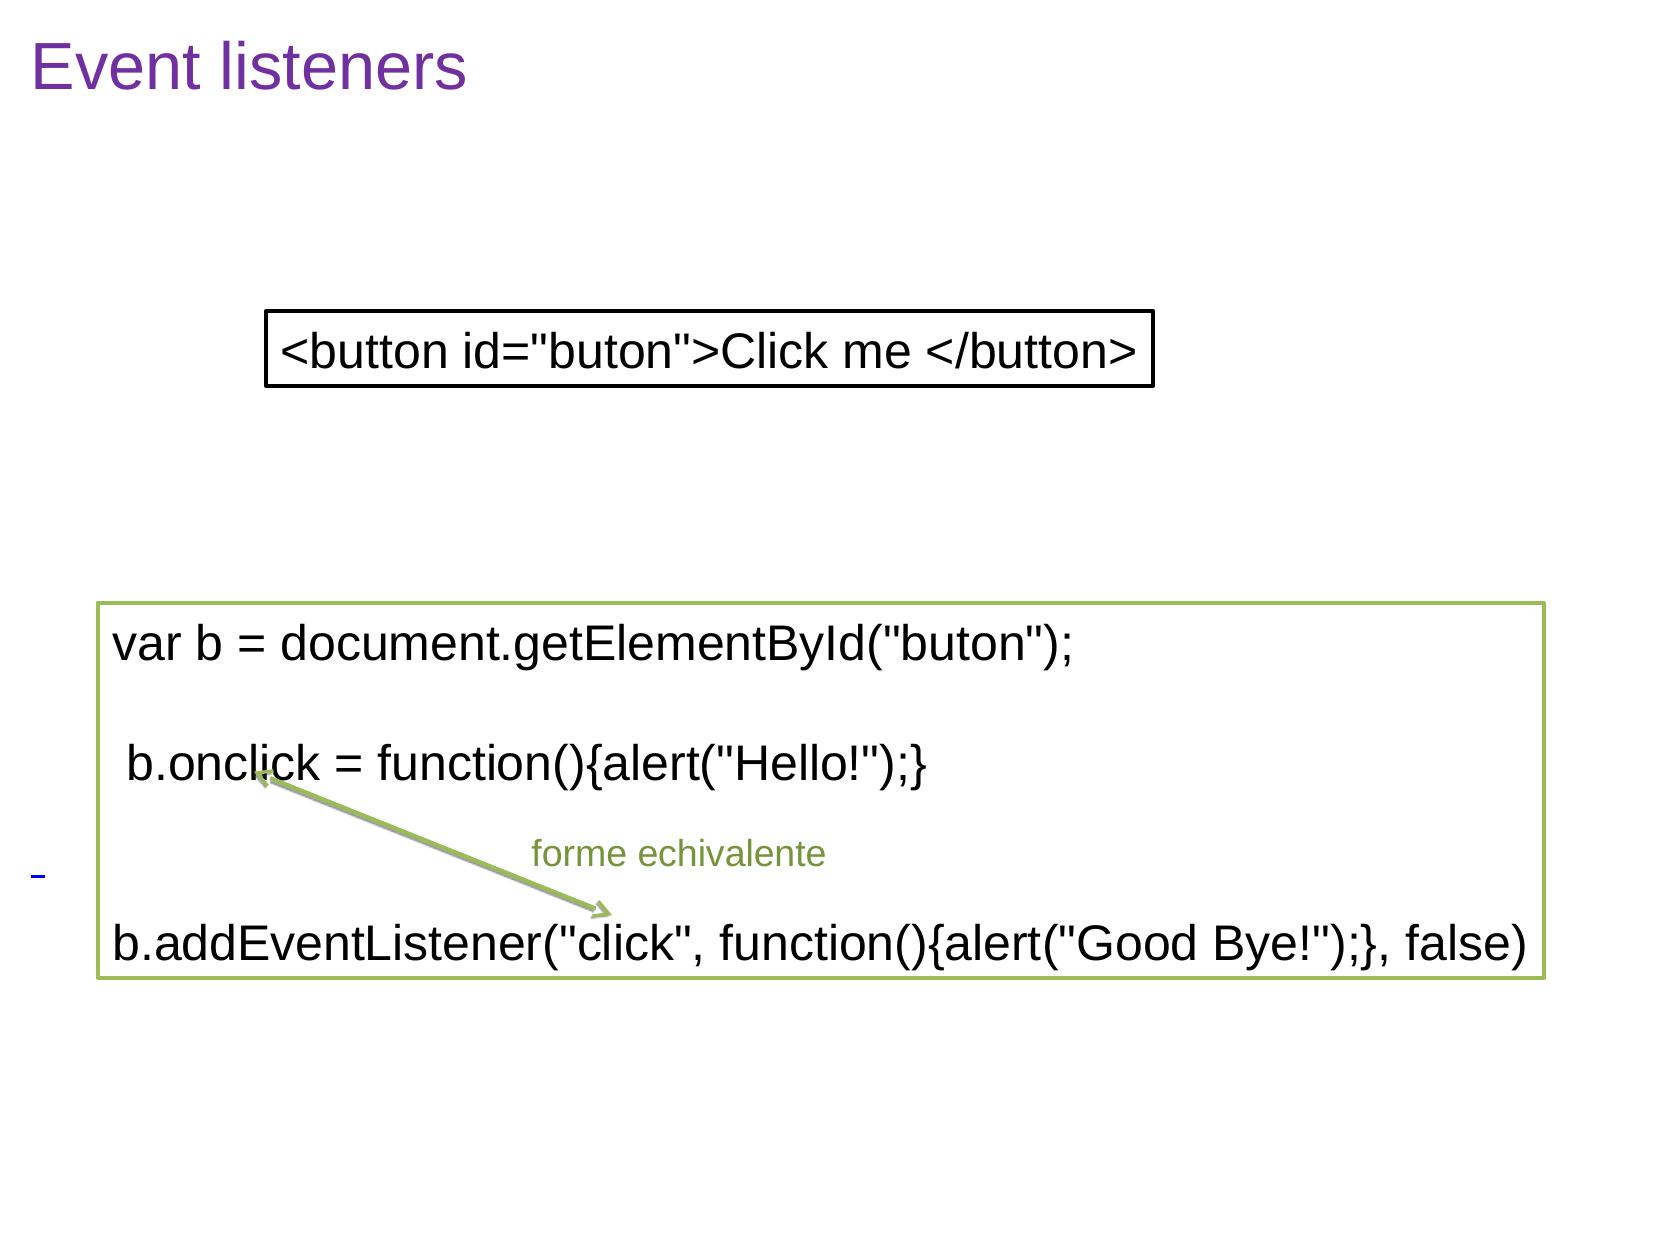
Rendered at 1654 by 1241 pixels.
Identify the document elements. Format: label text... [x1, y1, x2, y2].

text_box Event listeners [16, 15, 1640, 970]
text_box var b = document.getElementById("buton"); b.onclick = function(){alert("Hello!");} b.addEventListener("click", function(){alert("Good Bye!");}, false) [97, 602, 1544, 978]
text_box <button id="buton">Click me </button> [266, 310, 1153, 386]
text_box forme echivalente [516, 821, 842, 882]
